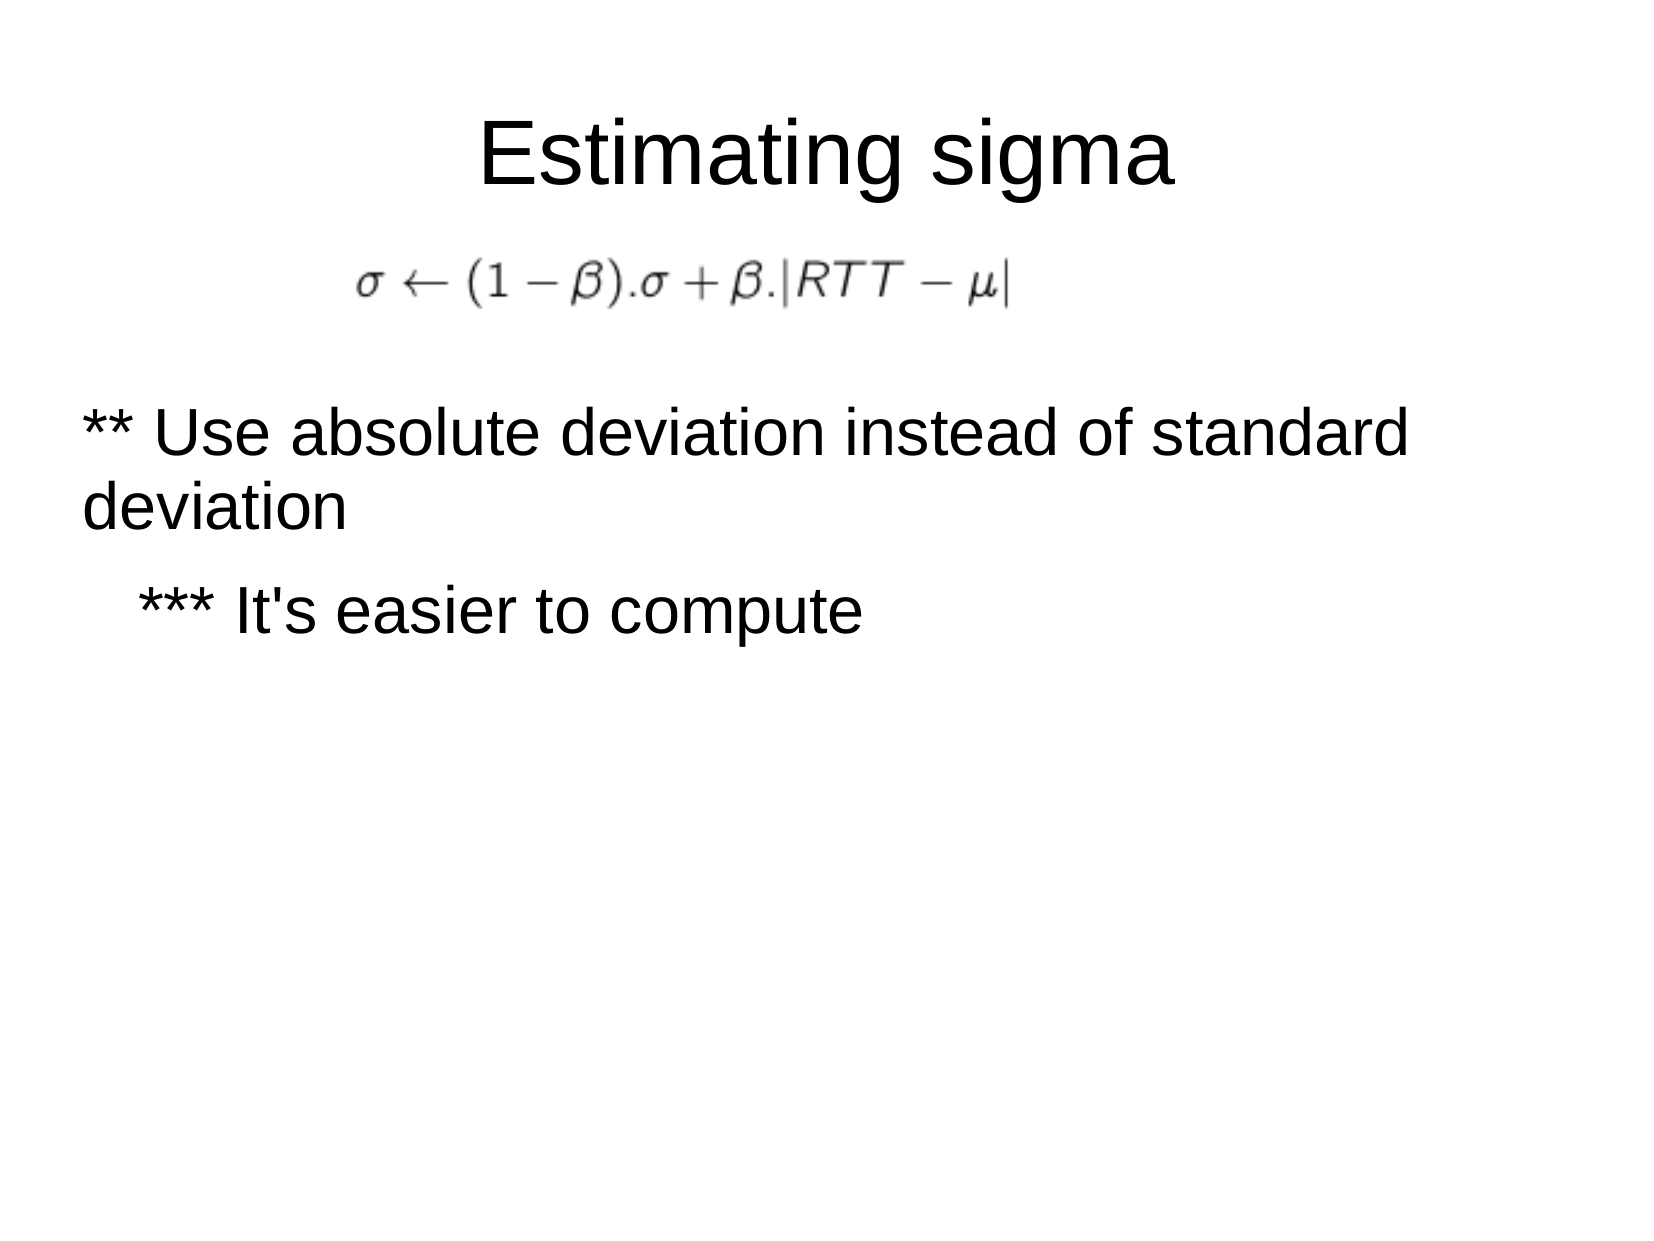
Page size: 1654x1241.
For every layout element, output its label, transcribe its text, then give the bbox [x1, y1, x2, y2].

title Estimating sigma [82, 49, 1571, 257]
list ** Use absolute deviation instead of standard deviation *** It's easier to compute [82, 290, 1571, 1010]
picture [338, 256, 1066, 319]
